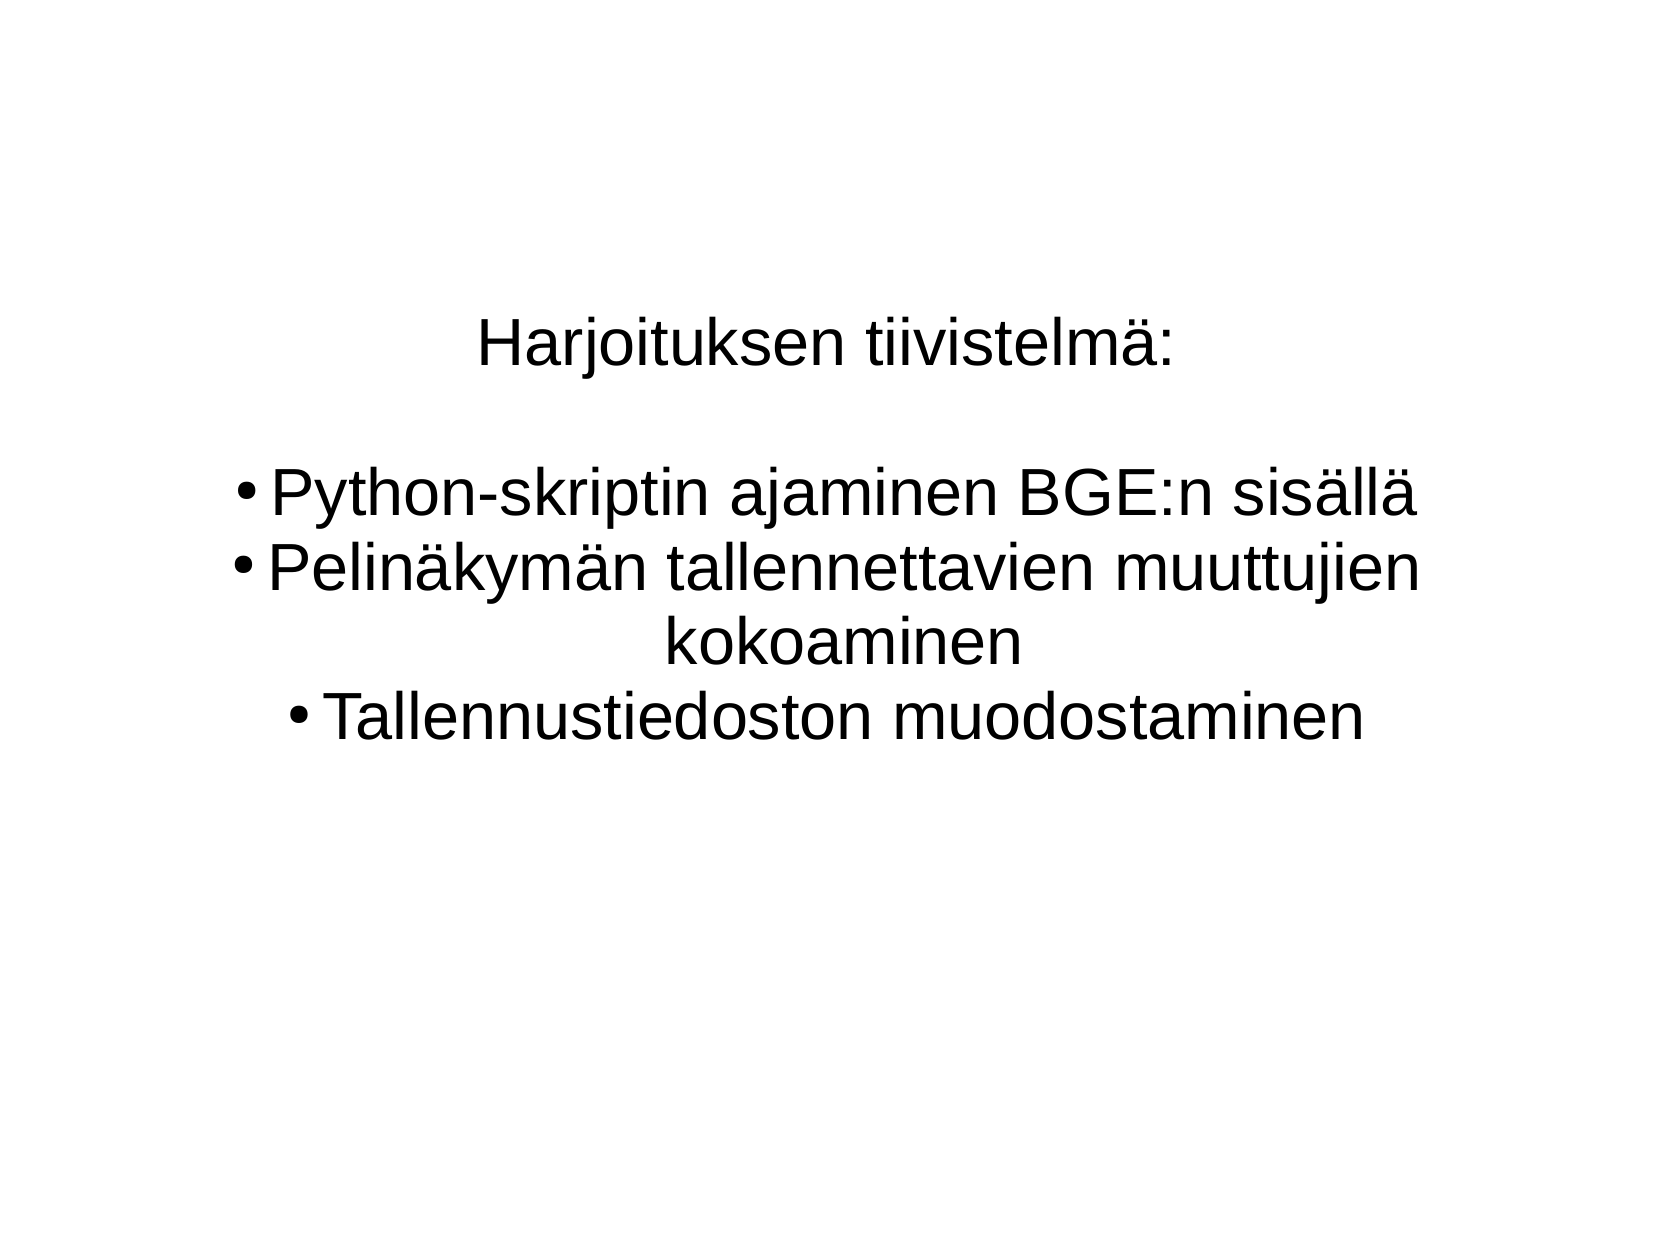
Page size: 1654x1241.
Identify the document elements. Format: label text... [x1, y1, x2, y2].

subtitle Harjoituksen tiivistelmä: Python-skriptin ajaminen BGE:n sisällä Pelinäkymän tallennettavien muuttujien kokoaminen Tallennustiedoston muodostaminen [82, 49, 1571, 1010]
